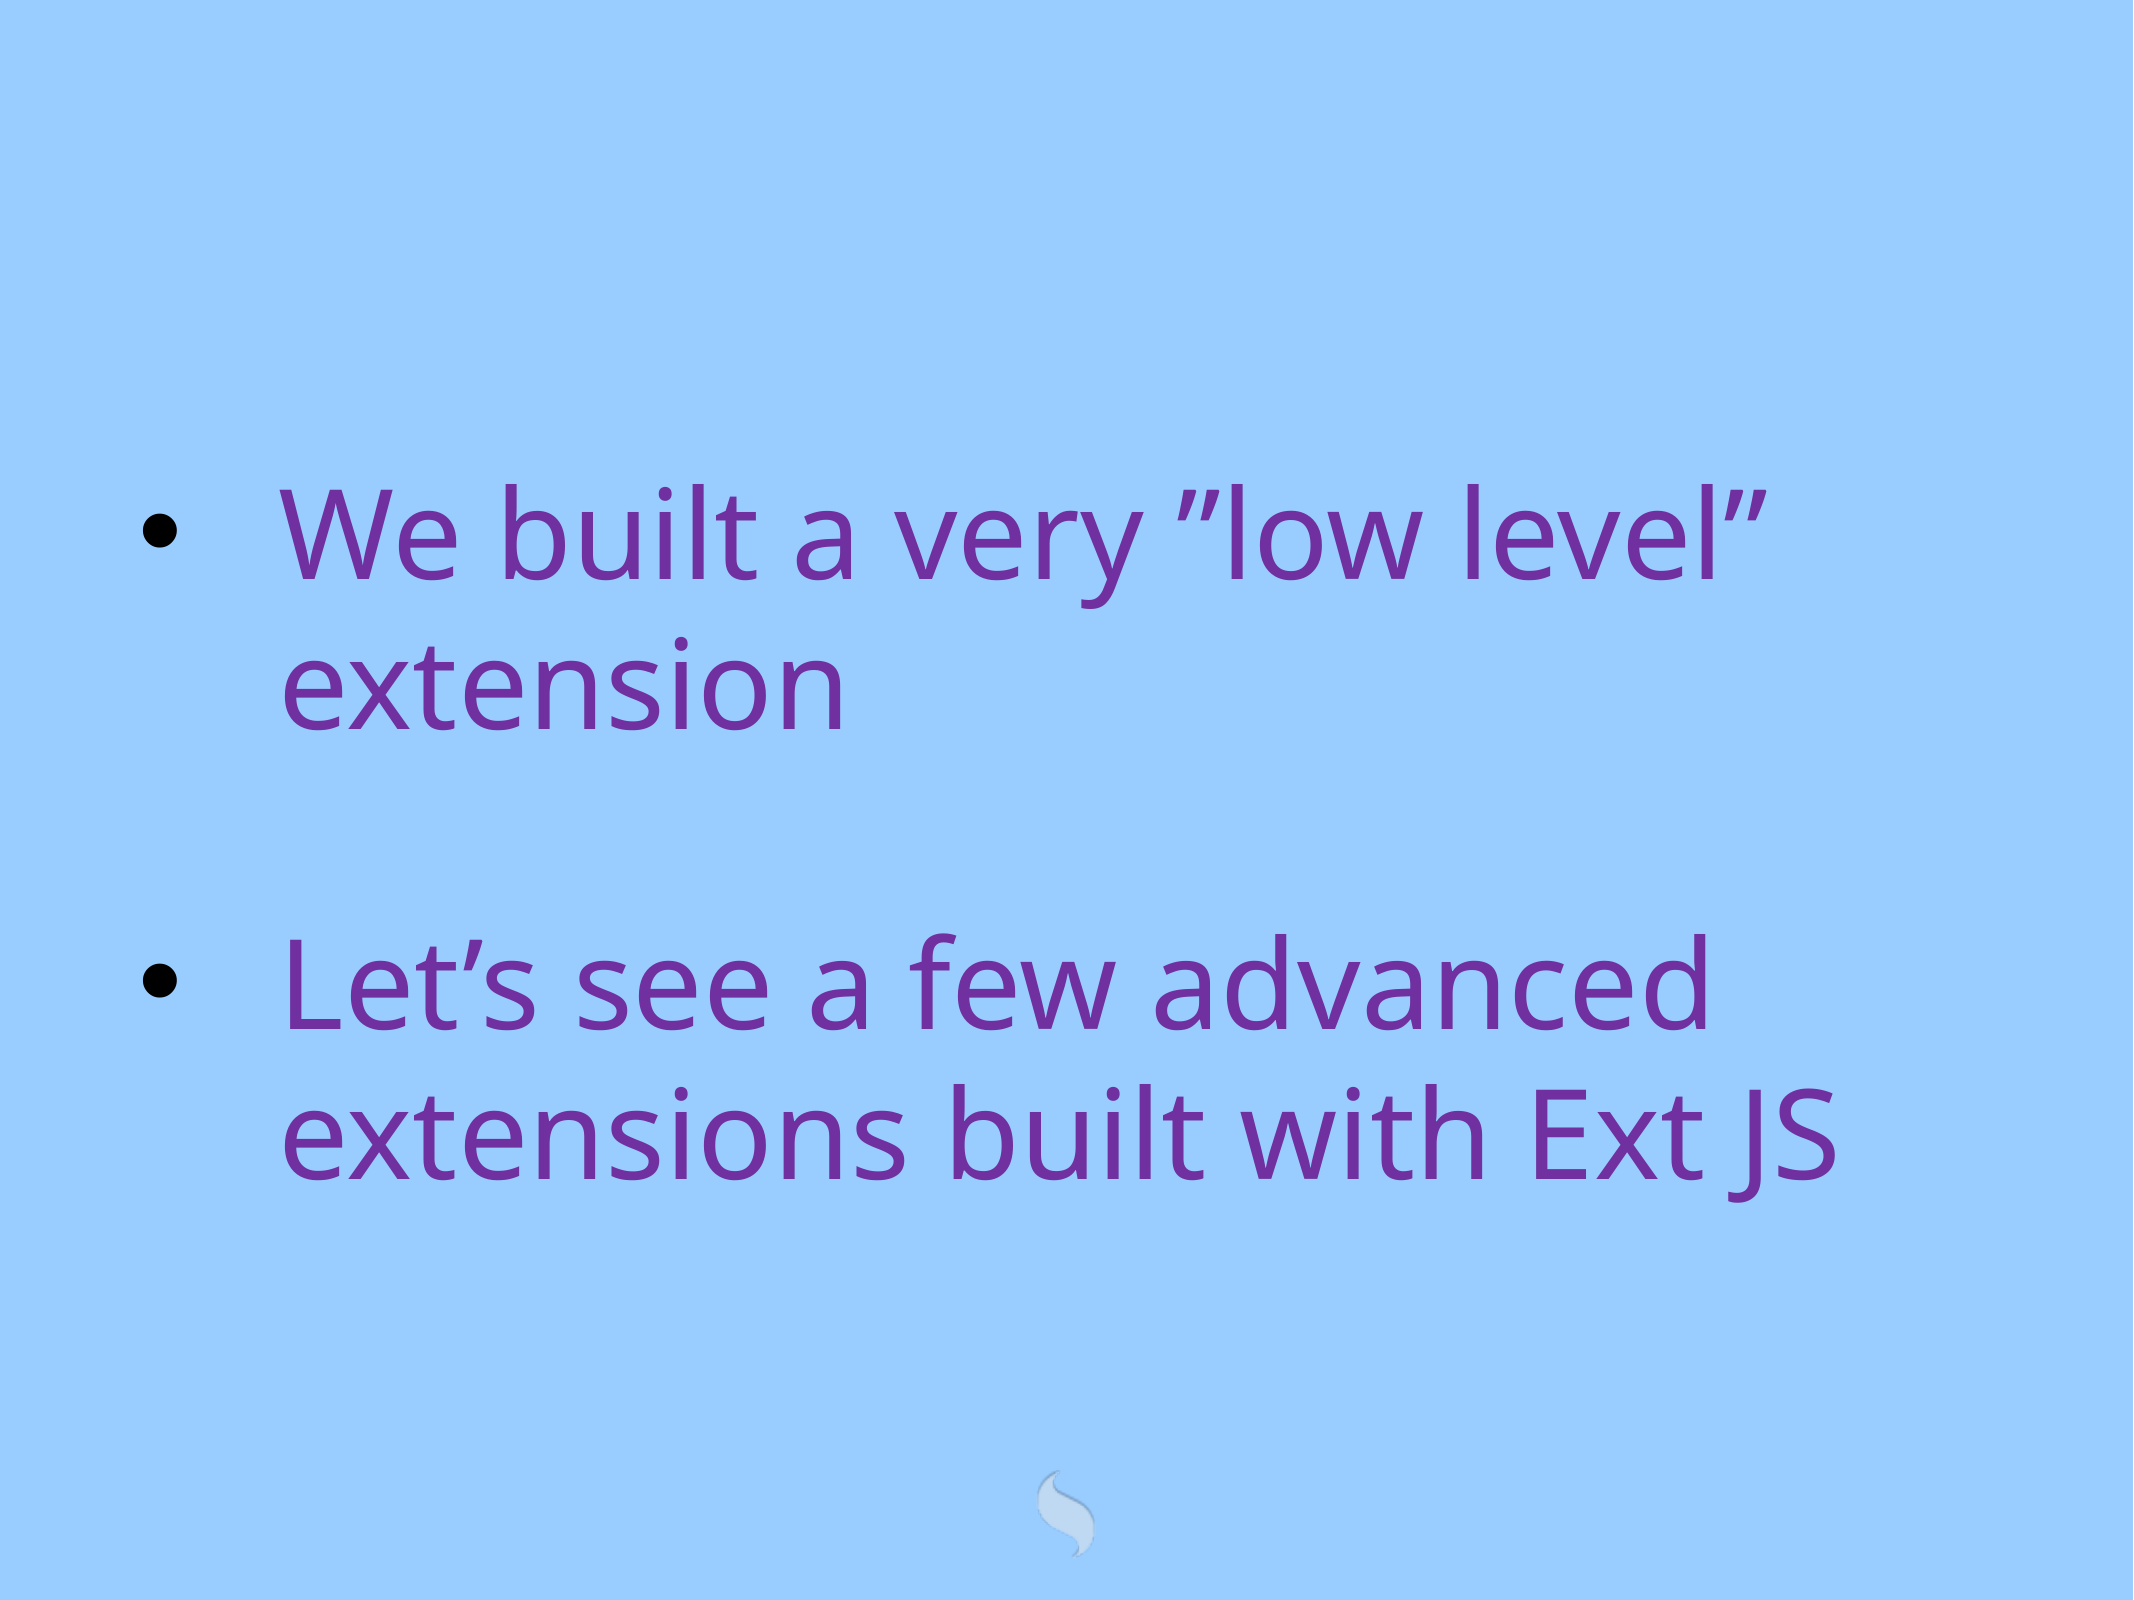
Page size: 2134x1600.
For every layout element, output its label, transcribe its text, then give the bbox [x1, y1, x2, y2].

picture [1035, 1470, 1098, 1561]
text_box We built a very ”low level” extension Let’s see a few advanced extensions built with Ext JS [130, 275, 2030, 1213]
